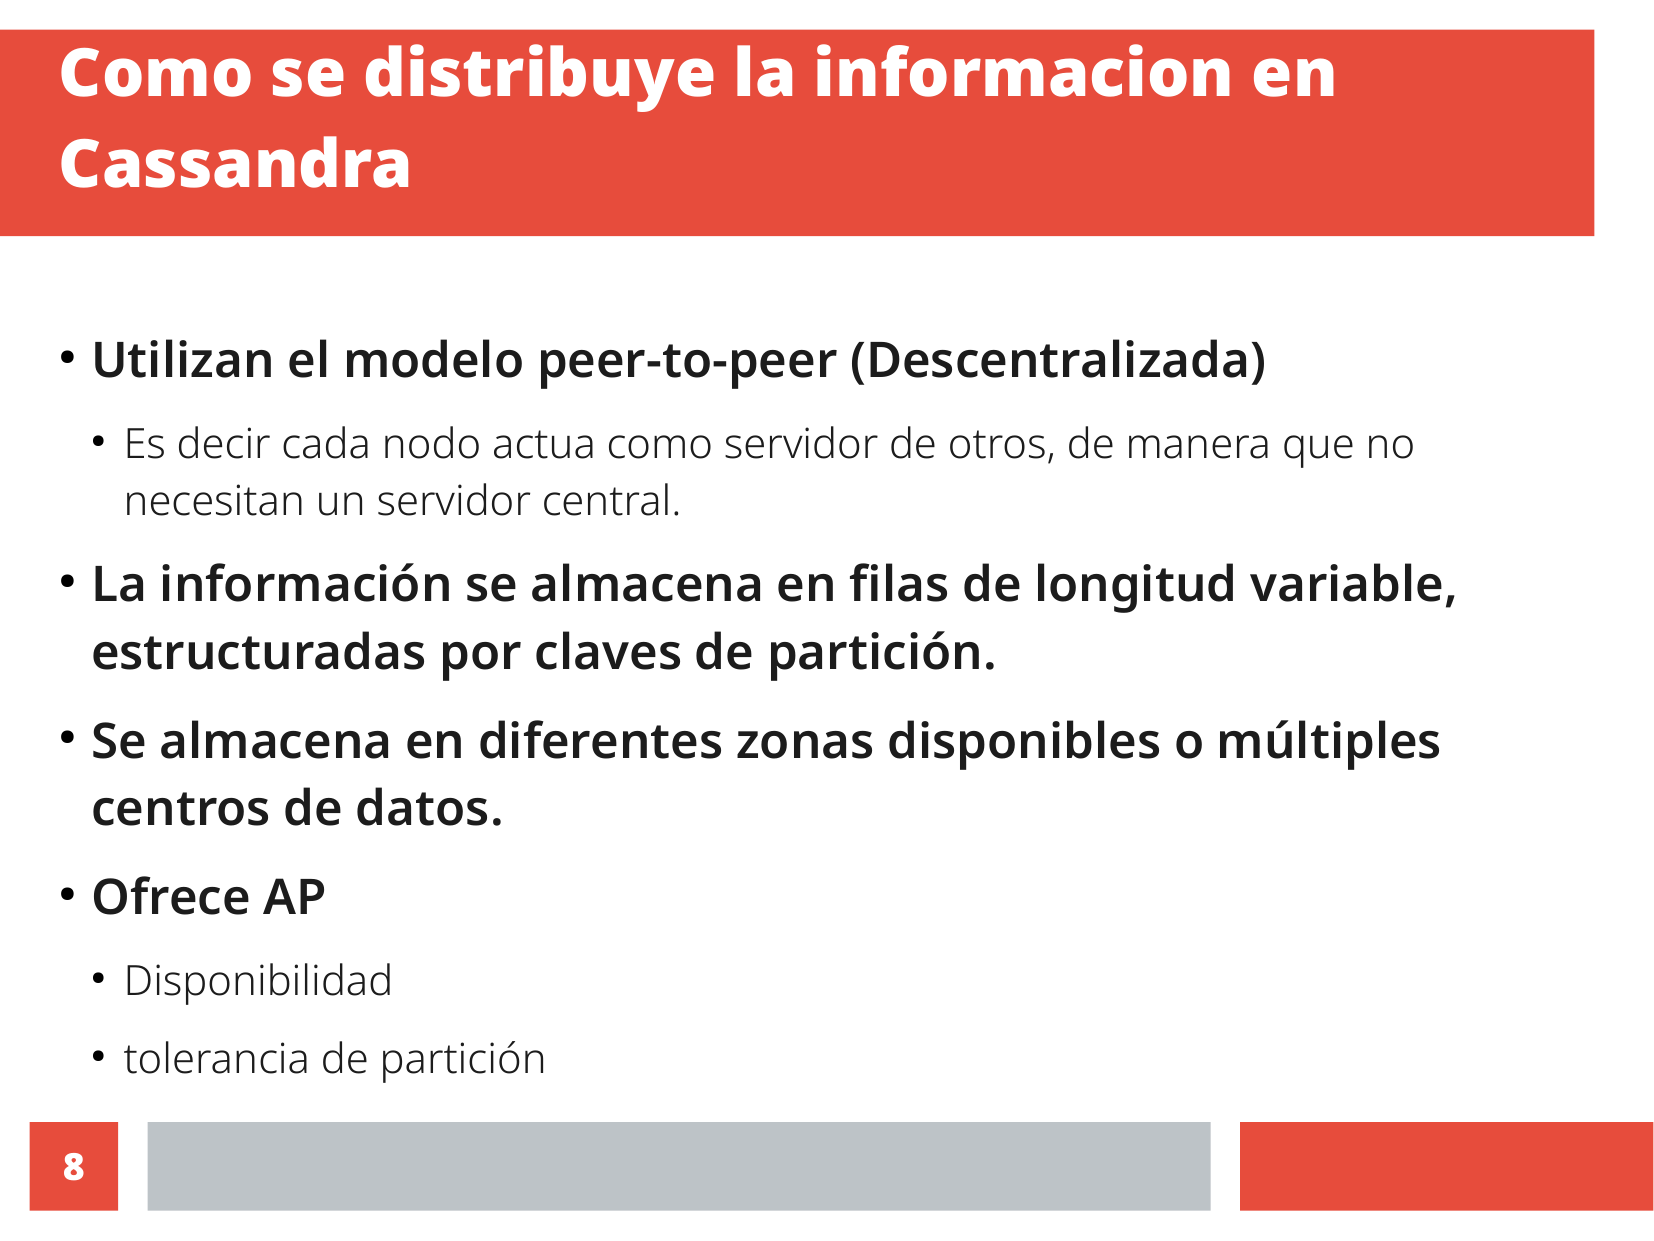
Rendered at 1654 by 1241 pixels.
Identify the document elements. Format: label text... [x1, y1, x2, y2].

list Utilizan el modelo peer-to-peer (Descentralizada) Es decir cada nodo actua como servidor de otros, de manera que no necesitan un servidor central. La información se almacena en filas de longitud variable, estructuradas por claves de partición. Se almacena en diferentes zonas disponibles o múltiples centros de datos. Ofrece AP Disponibilidad tolerancia de partición [59, 324, 1565, 1093]
title Como se distribuye la informacion en Cassandra [59, 59, 1595, 207]
